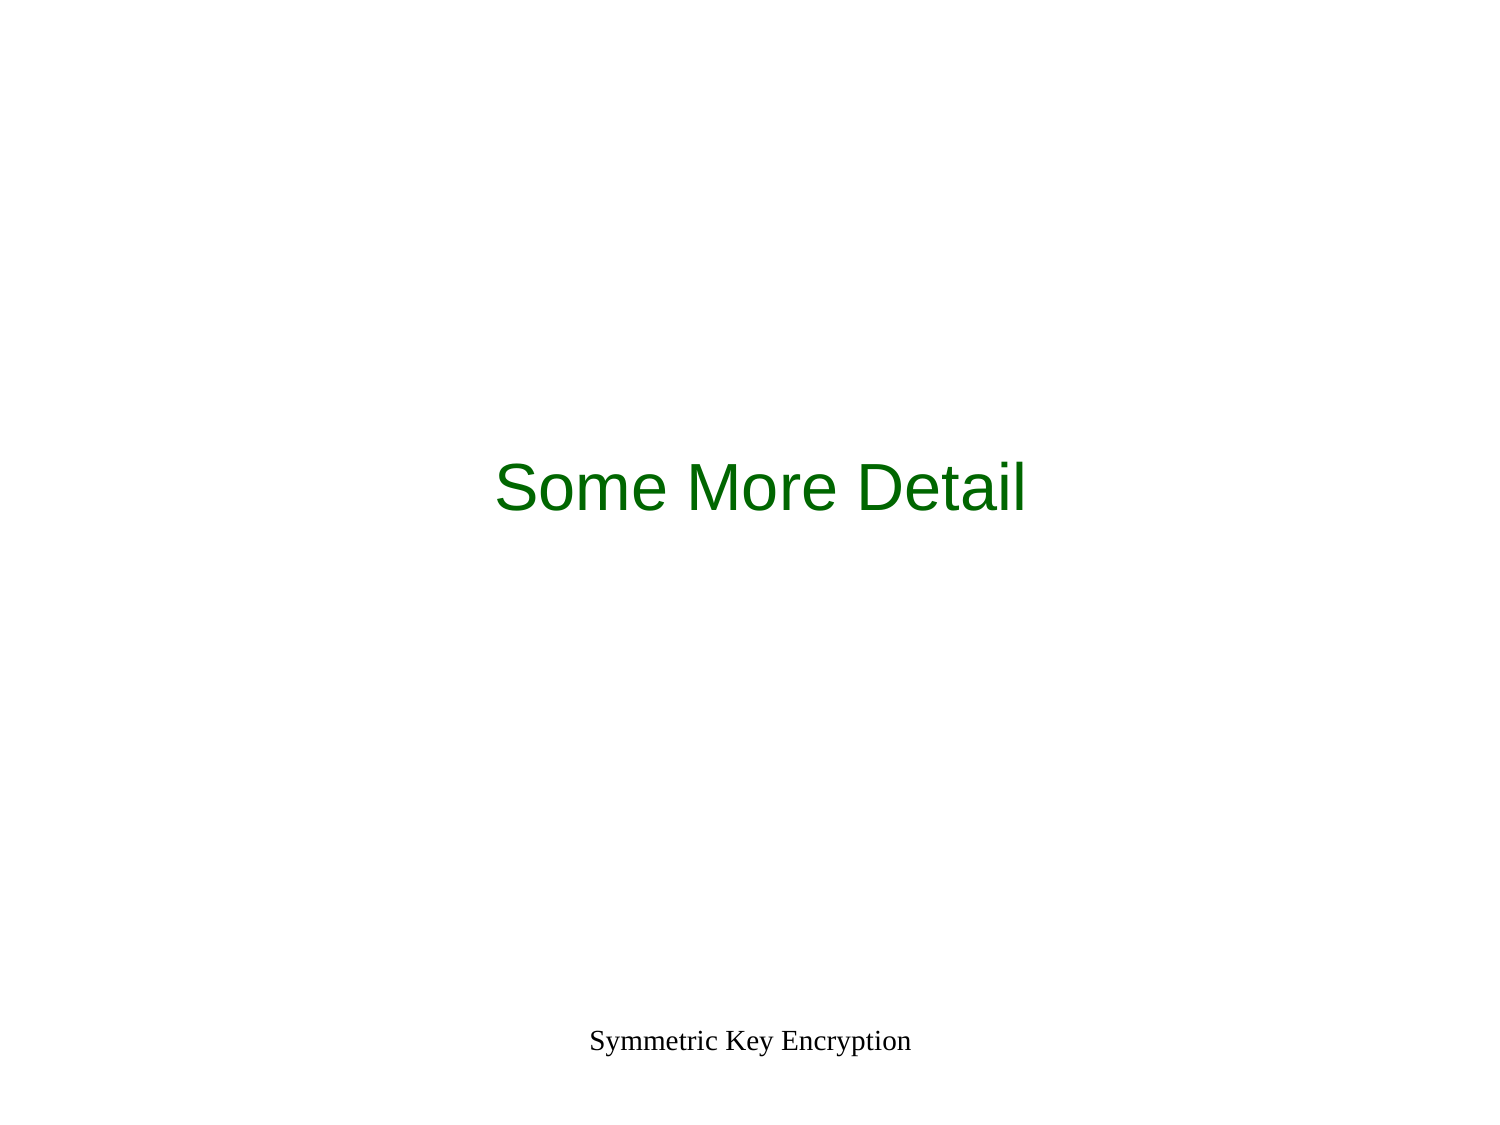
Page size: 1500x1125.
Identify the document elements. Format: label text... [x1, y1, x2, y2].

subtitle Some More Detail [75, 44, 1447, 930]
